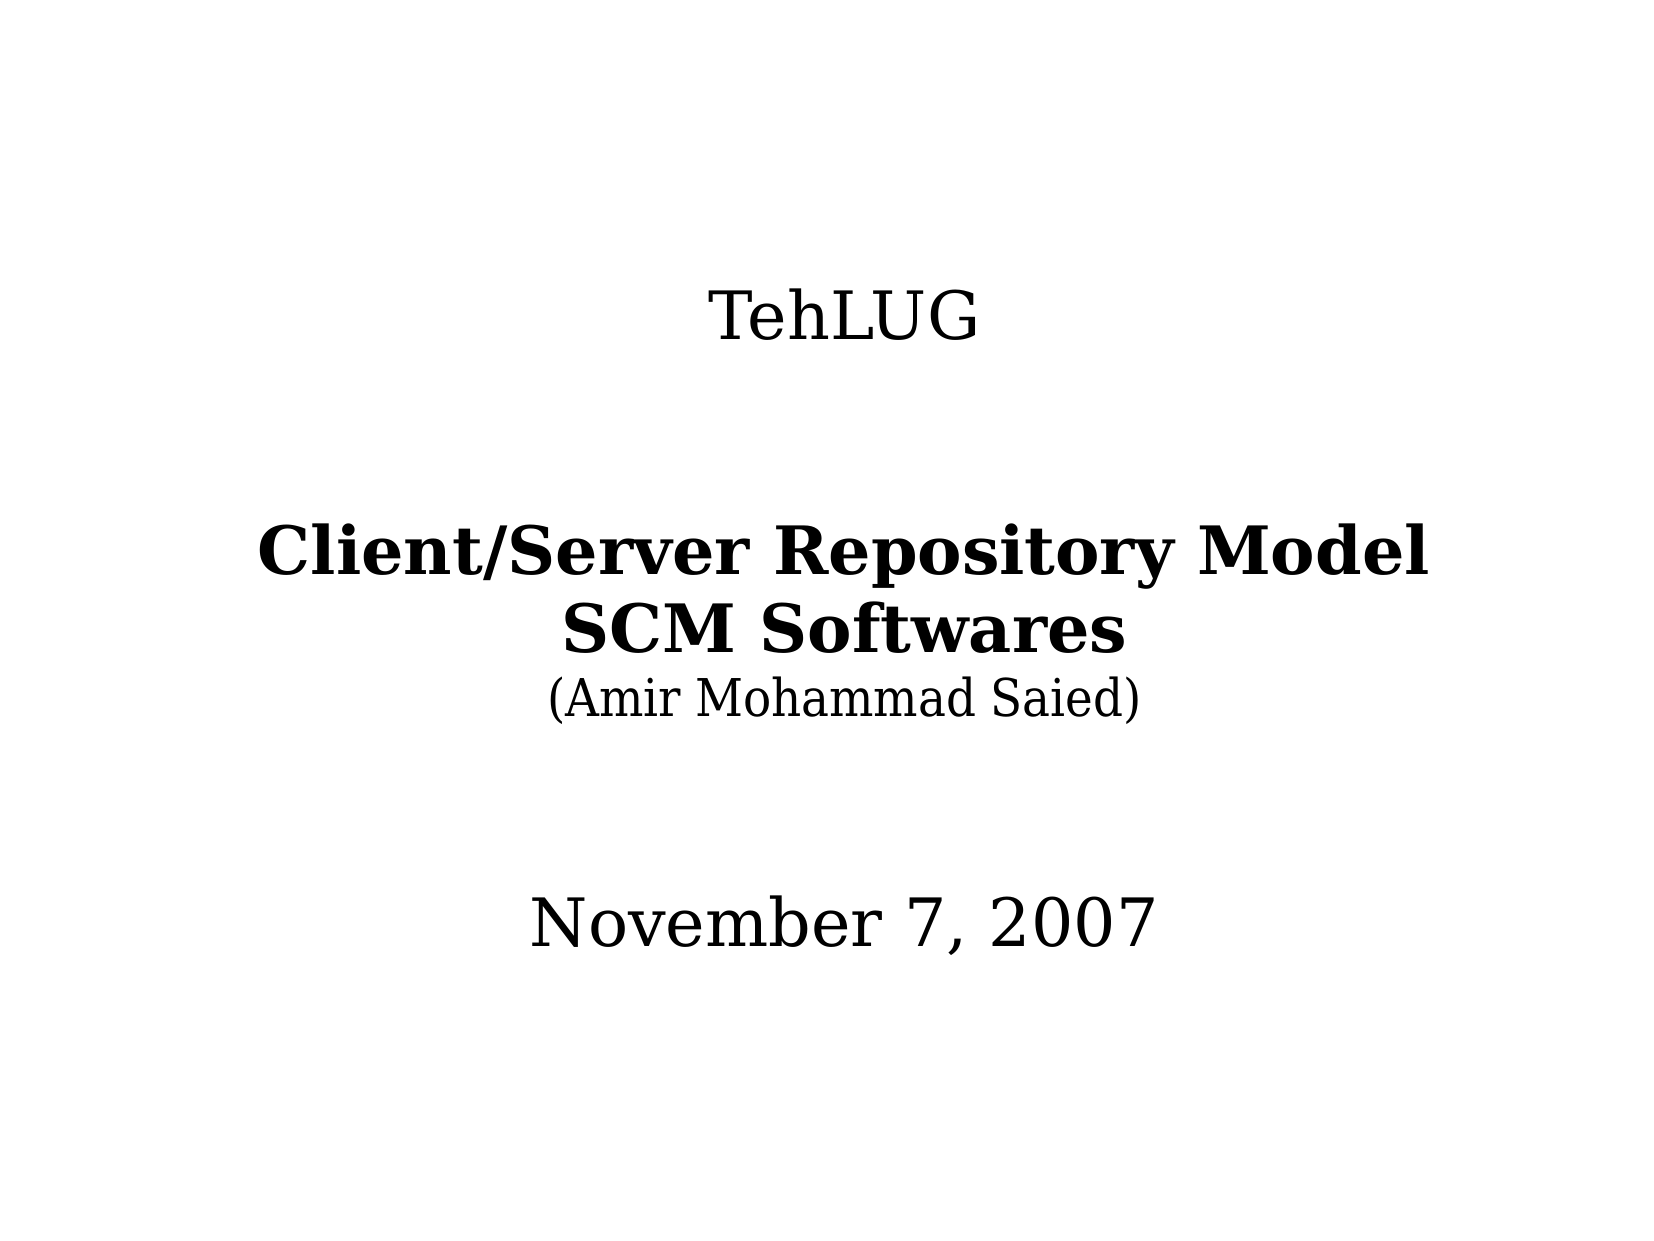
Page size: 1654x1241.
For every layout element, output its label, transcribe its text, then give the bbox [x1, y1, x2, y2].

text_box TehLUG Client/Server Repository Model SCM Softwares (Amir Mohammad Saied) November 7, 2007 [82, 106, 1571, 1134]
